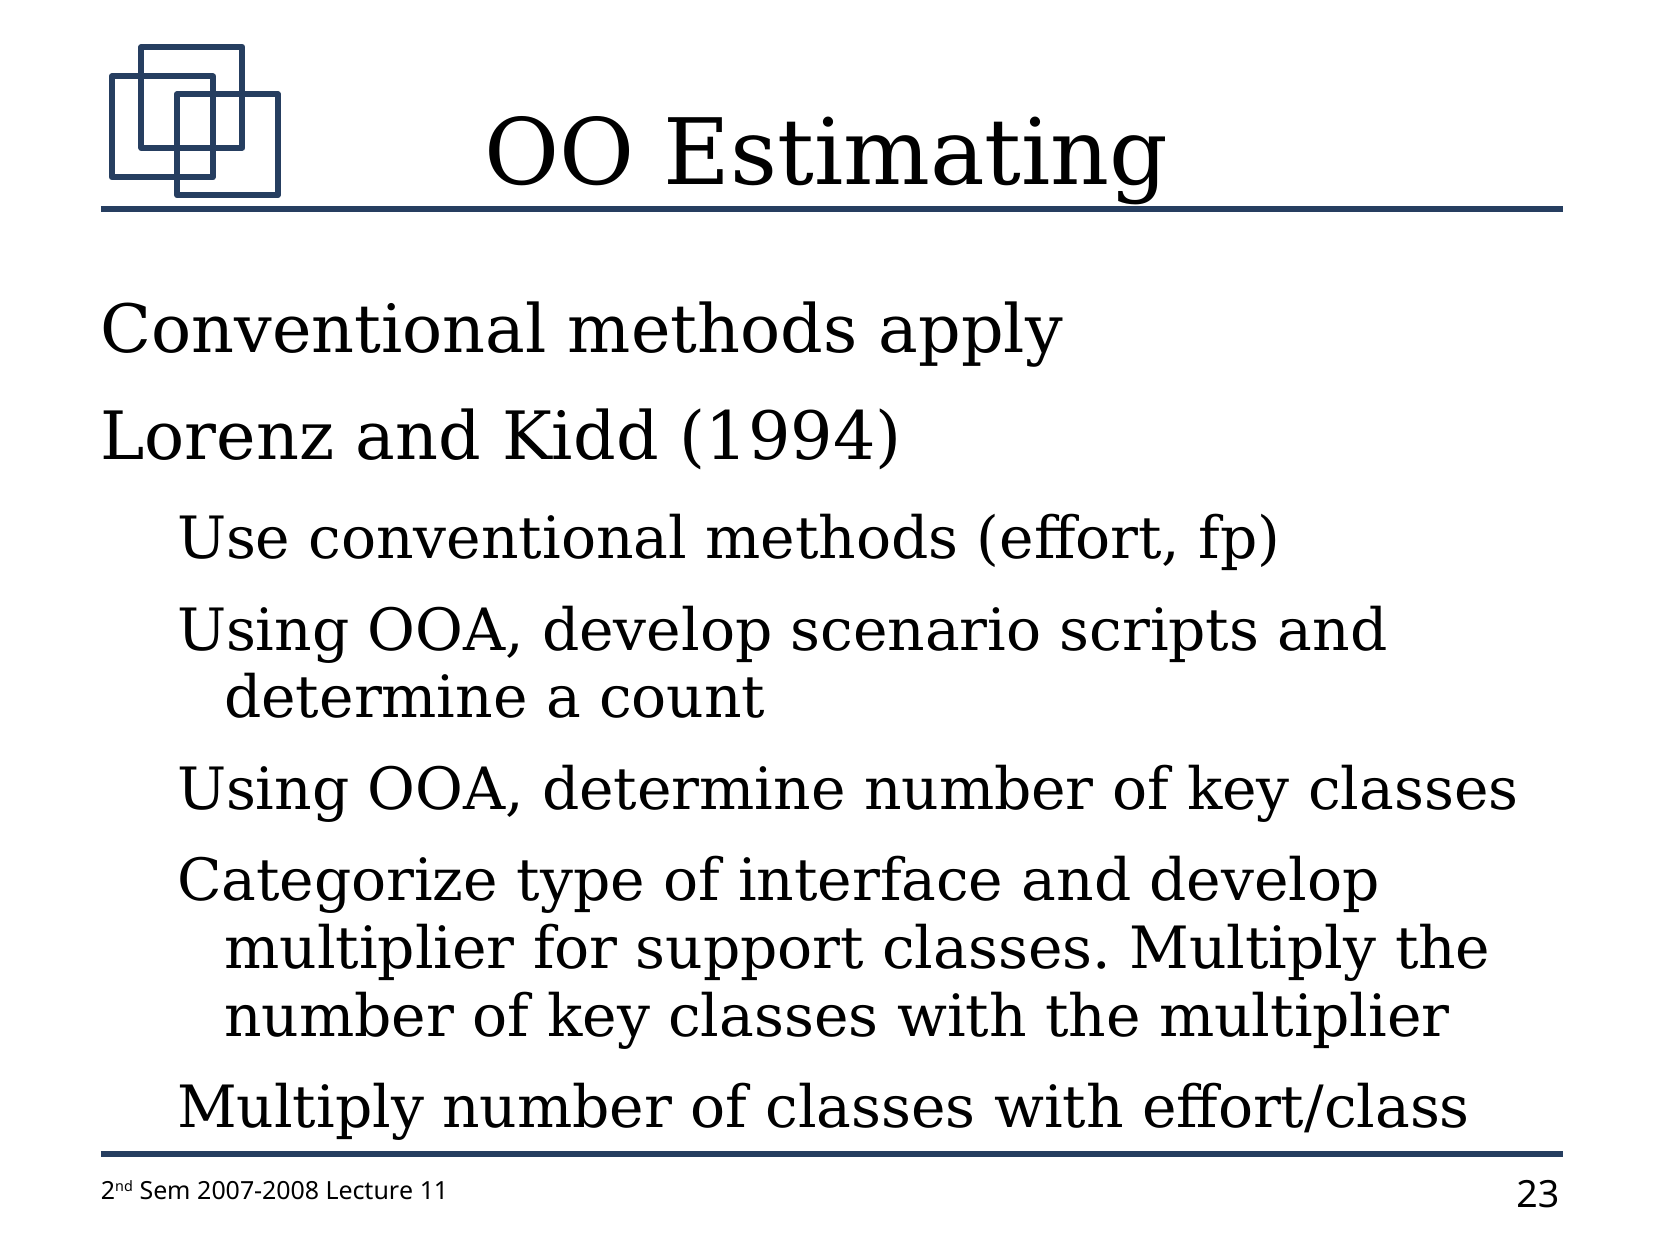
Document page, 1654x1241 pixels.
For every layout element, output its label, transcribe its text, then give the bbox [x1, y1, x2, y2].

title OO Estimating [82, 49, 1571, 257]
list Conventional methods apply Lorenz and Kidd (1994) Use conventional methods (effort, fp) Using OOA, develop scenario scripts and determine a count Using OOA, determine number of key classes Categorize type of interface and develop multiplier for support classes. Multiply the number of key classes with the multiplier Multiply number of classes with effort/class [82, 290, 1571, 1142]
